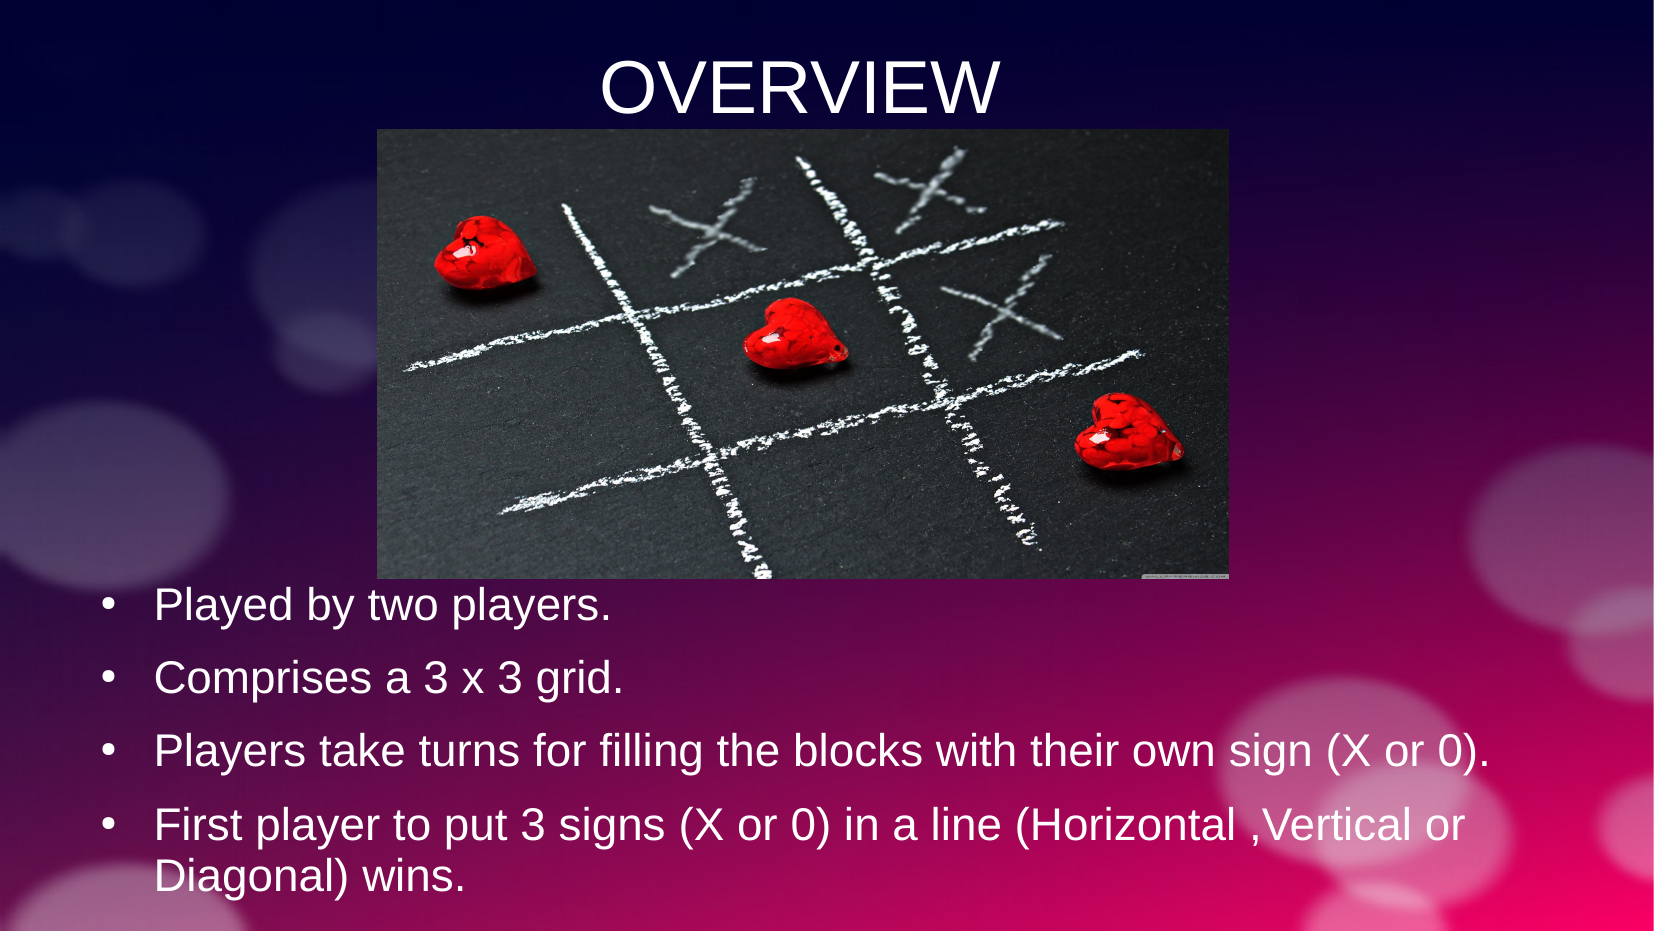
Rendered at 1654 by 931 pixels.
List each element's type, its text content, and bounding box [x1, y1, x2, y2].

list Played by two players. Comprises a 3 x 3 grid. Players take turns for filling the blocks with their own sign (X or 0). First player to put 3 signs (X or 0) in a line (Horizontal ,Vertical or Diagonal) wins. [82, 578, 1571, 911]
picture [0, 0, 1654, 931]
title OVERVIEW [82, 10, 1571, 166]
